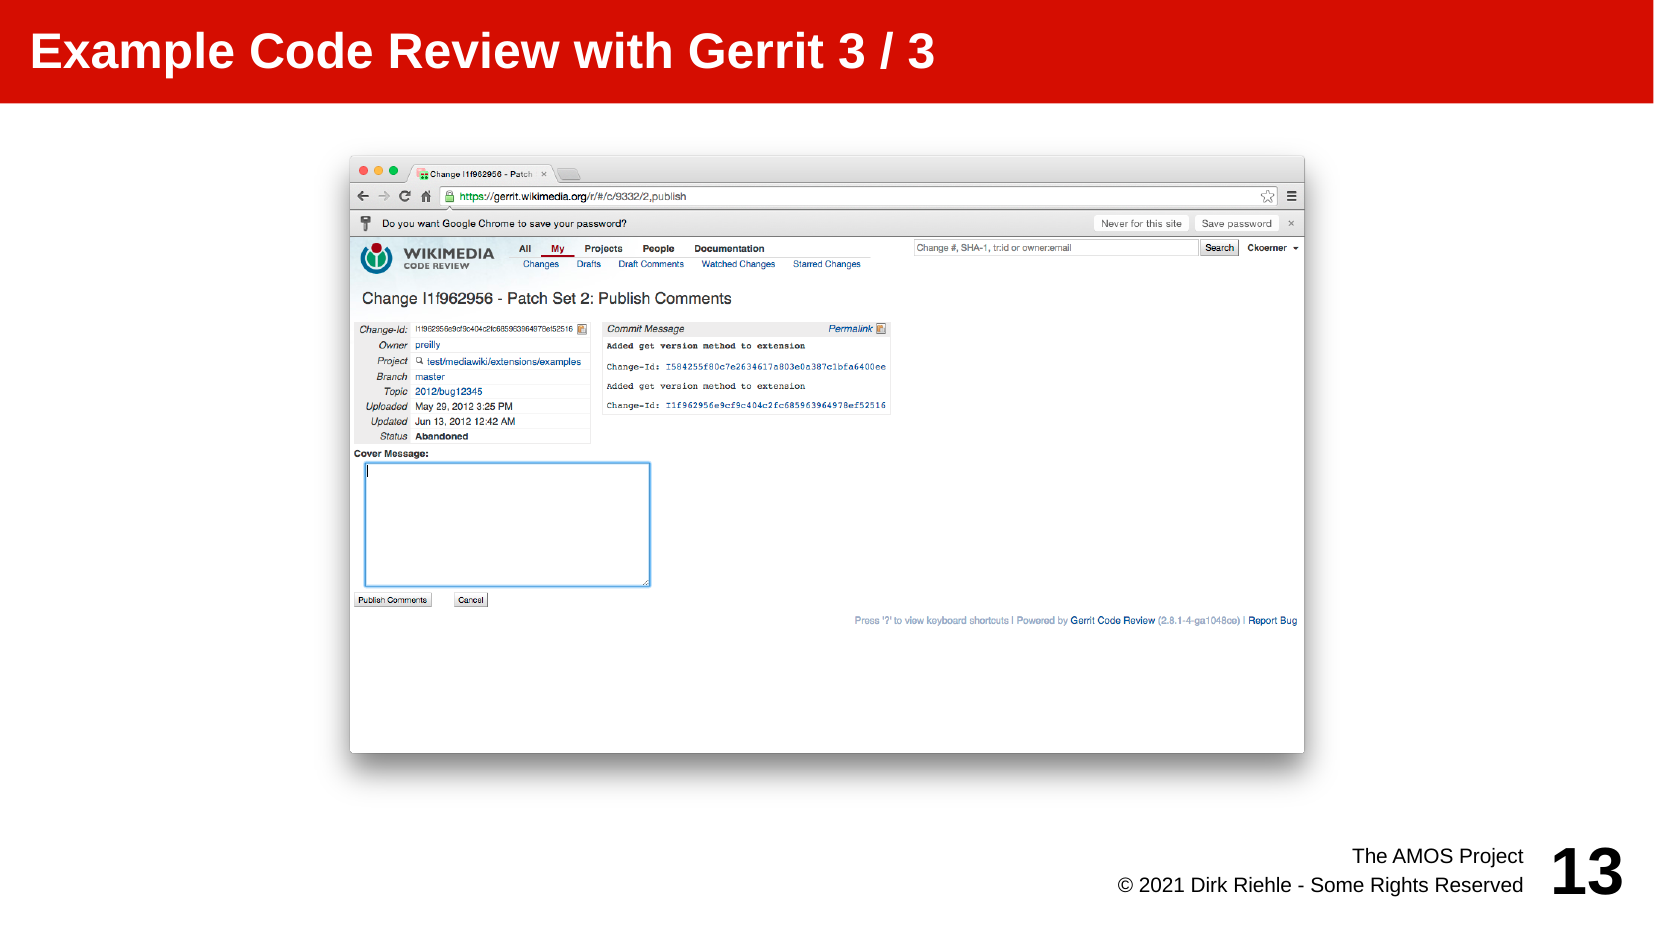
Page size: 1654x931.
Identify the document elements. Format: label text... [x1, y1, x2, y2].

picture [308, 132, 1346, 813]
title Example Code Review with Gerrit 3 / 3 [0, 0, 1654, 104]
